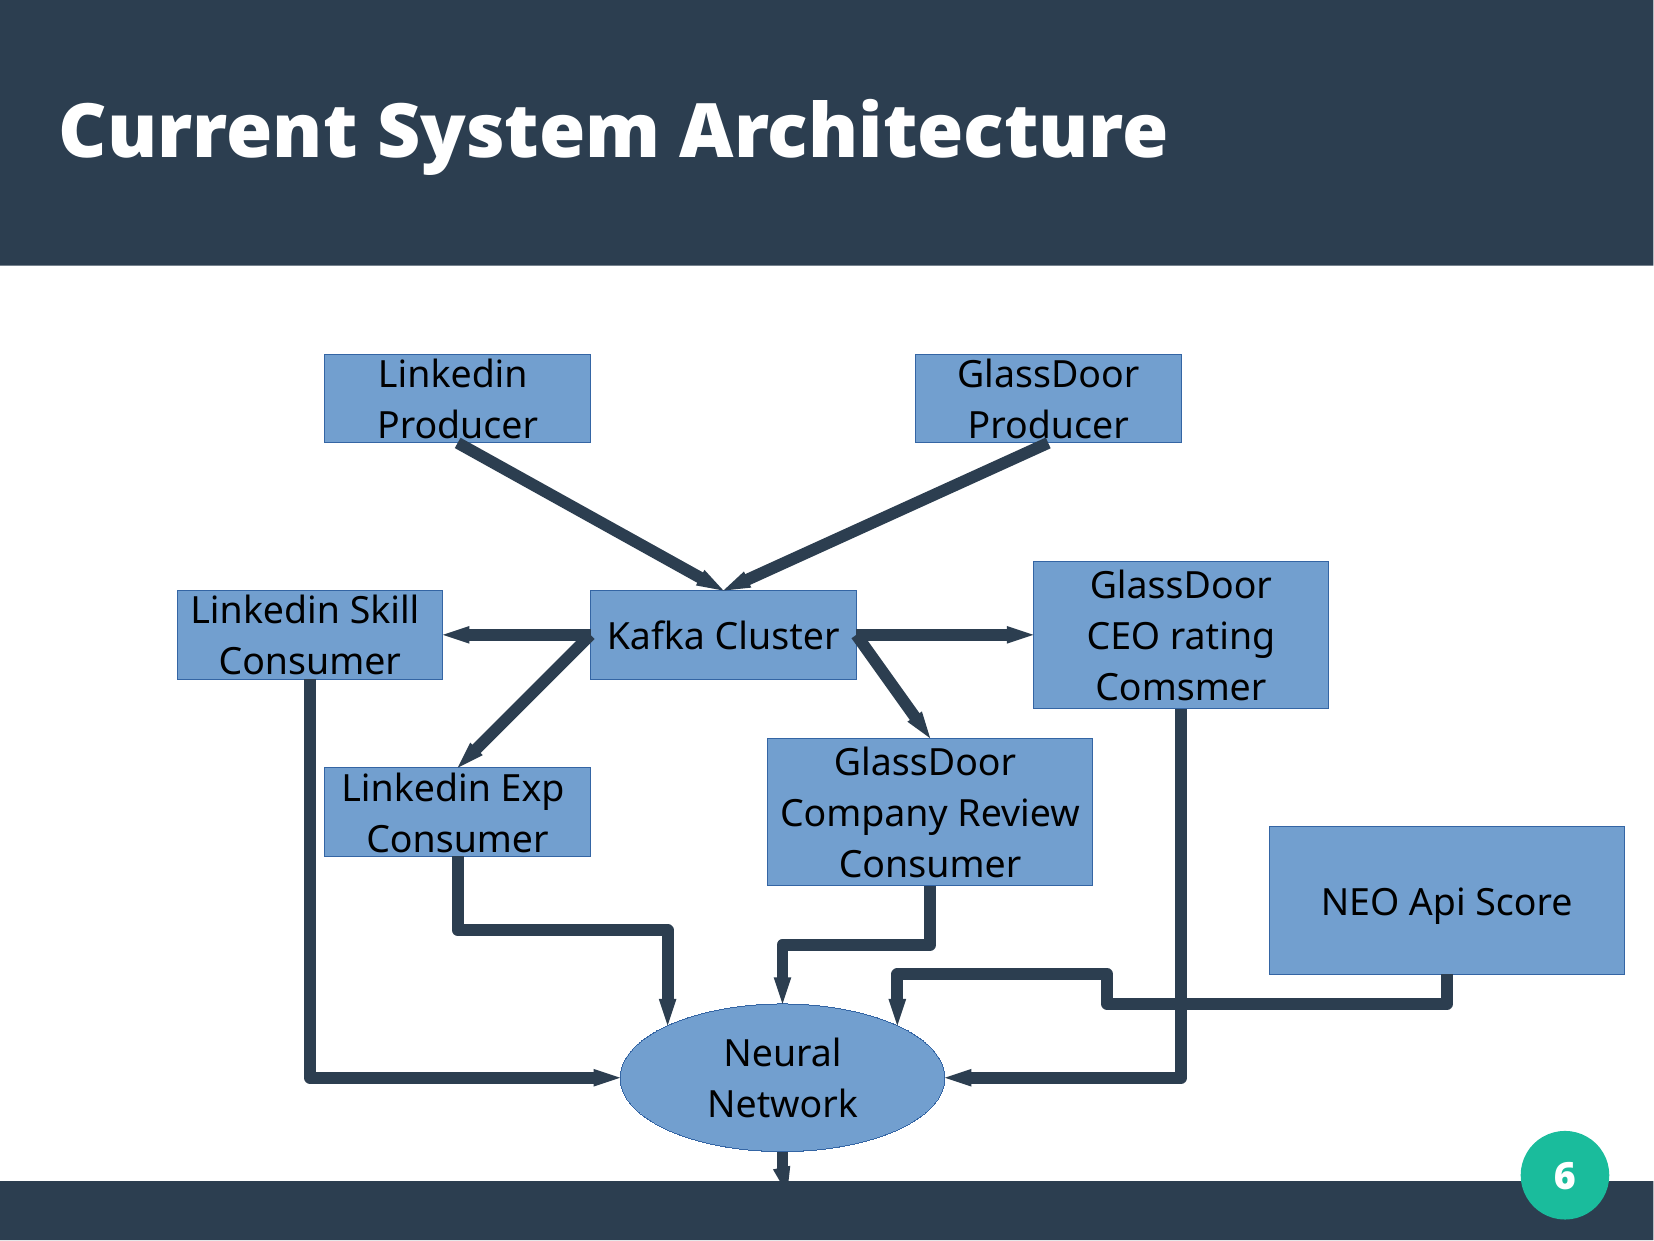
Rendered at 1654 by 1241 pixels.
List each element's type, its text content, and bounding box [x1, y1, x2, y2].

text_box Kafka Cluster [590, 590, 857, 680]
text_box Linkedin Skill Consumer [177, 590, 443, 680]
title Current System Architecture [59, 49, 1595, 207]
text_box GlassDoor Producer [915, 354, 1182, 443]
text_box GlassDoor CEO rating Comsmer [1033, 561, 1329, 709]
text_box Neural Network [620, 1003, 945, 1152]
text_box Linkedin Exp Consumer [324, 767, 591, 857]
text_box GlassDoor Company Review Consumer [767, 738, 1093, 886]
text_box NEO Api Score [1269, 826, 1625, 975]
text_box Linkedin Producer [324, 354, 591, 443]
